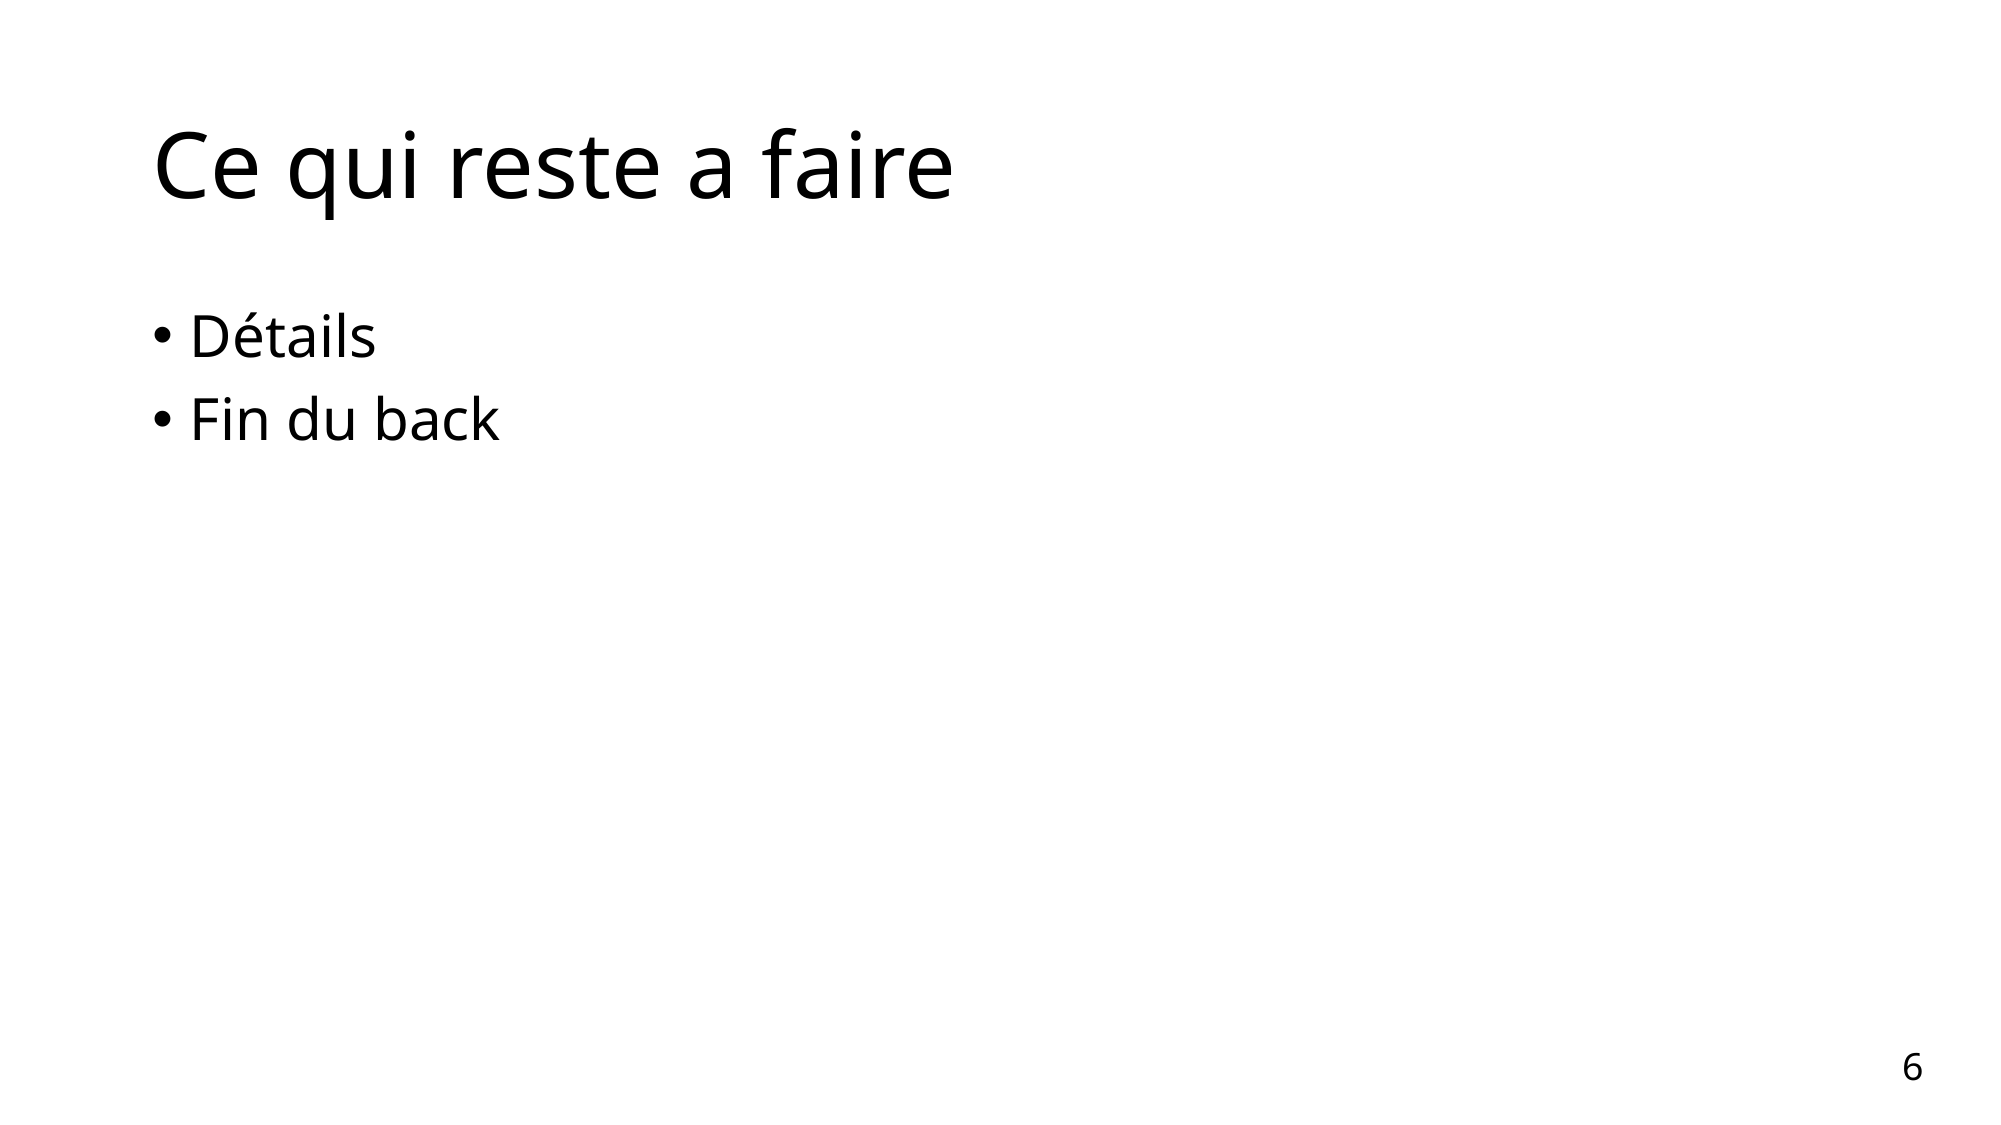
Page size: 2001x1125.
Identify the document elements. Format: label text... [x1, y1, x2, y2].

list Détails Fin du back [137, 299, 1863, 1014]
text_box 6 [1886, 1035, 2000, 1096]
title Ce qui reste a faire [137, 59, 1863, 278]
